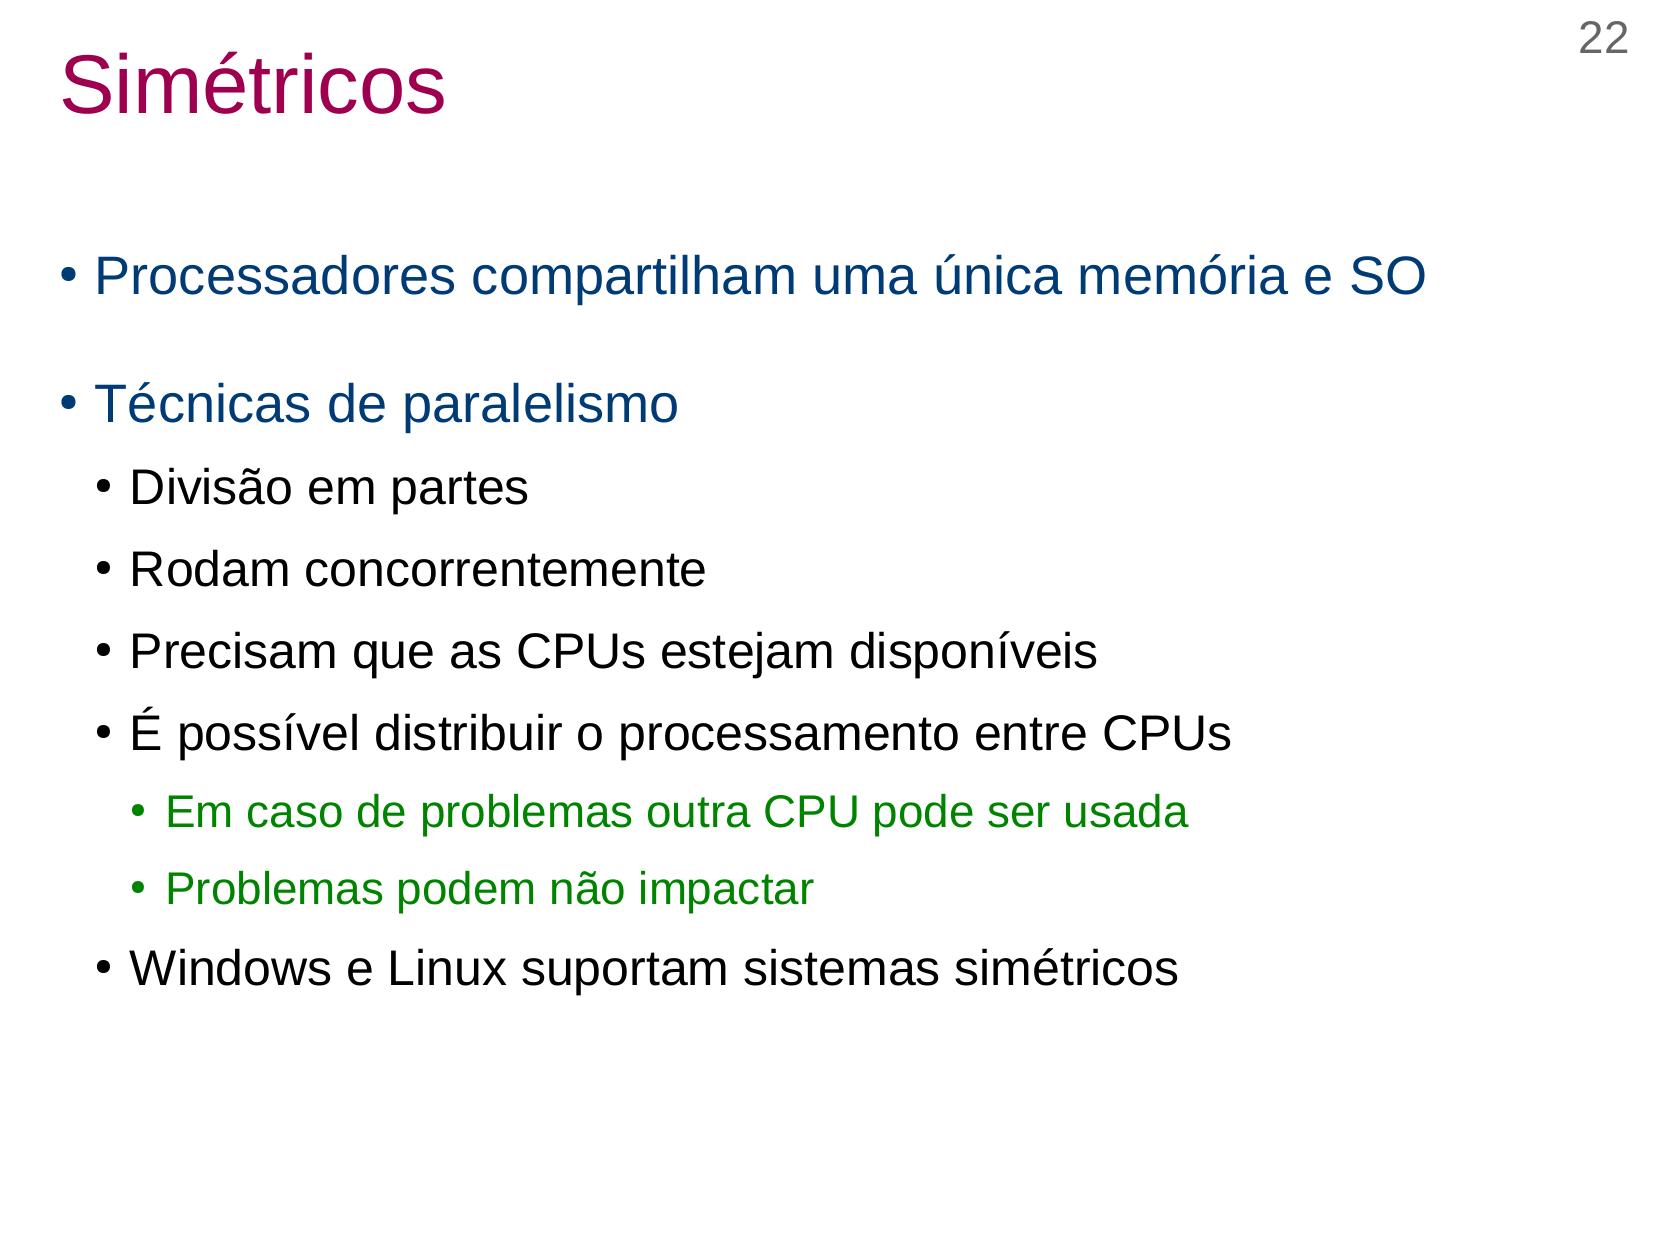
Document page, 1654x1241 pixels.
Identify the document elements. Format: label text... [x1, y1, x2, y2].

list Processadores compartilham uma única memória e SO Técnicas de paralelismo Divisão em partes Rodam concorrentemente Precisam que as CPUs estejam disponíveis É possível distribuir o processamento entre CPUs Em caso de problemas outra CPU pode ser usada Problemas podem não impactar Windows e Linux suportam sistemas simétricos [59, 236, 1595, 1211]
title Simétricos [59, 29, 1595, 148]
